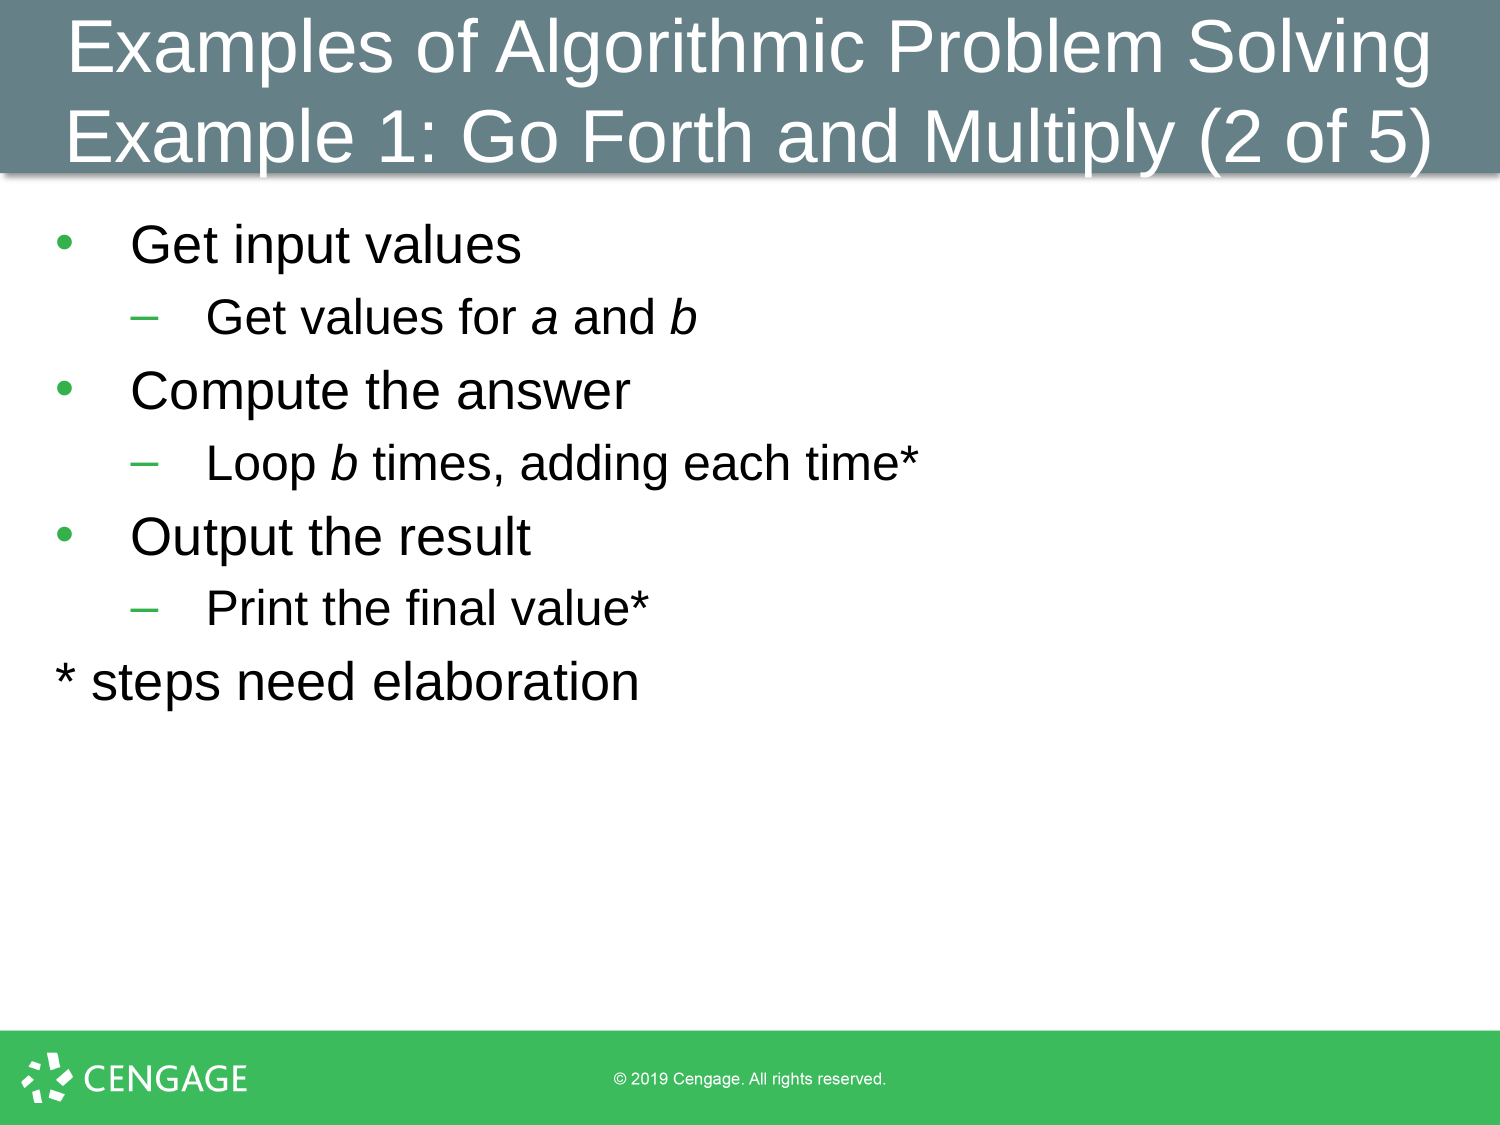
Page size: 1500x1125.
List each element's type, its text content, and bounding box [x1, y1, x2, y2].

picture [0, 174, 1500, 1125]
list Get input values Get values for a and b Compute the answer Loop b times, adding each time* Output the result Print the final value* * steps need elaboration [40, 201, 1460, 1005]
title Examples of Algorithmic Problem Solving Example 1: Go Forth and Multiply (2 of 5) [0, 0, 1500, 174]
